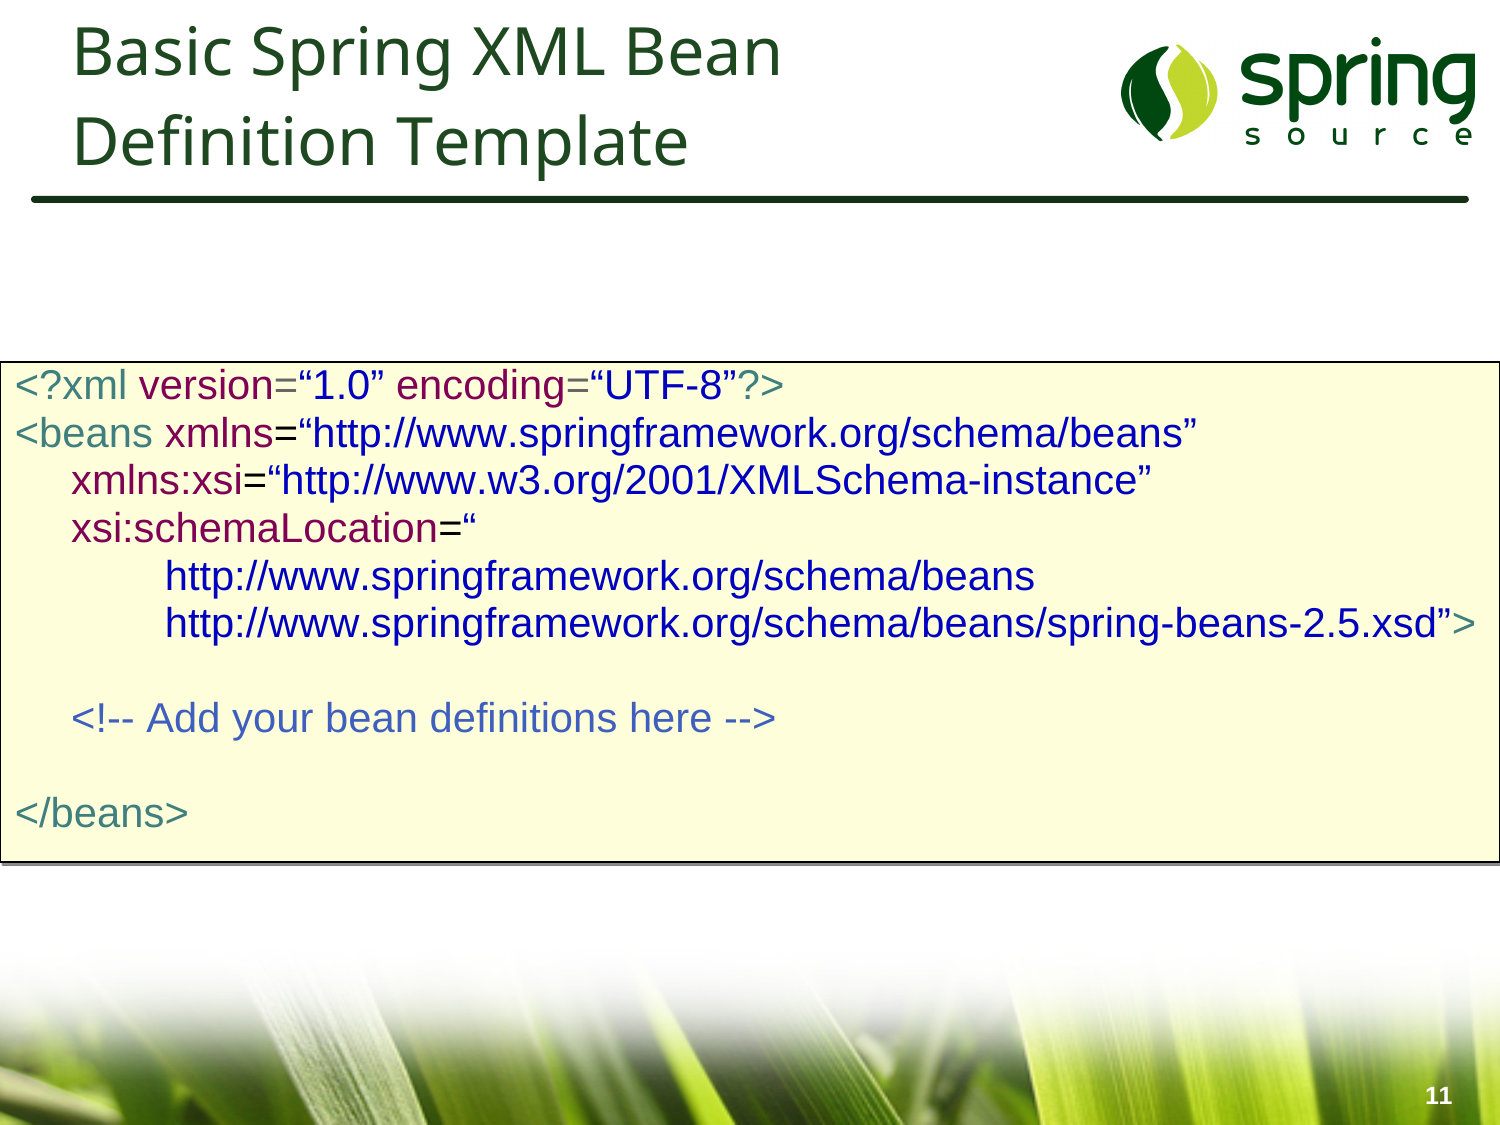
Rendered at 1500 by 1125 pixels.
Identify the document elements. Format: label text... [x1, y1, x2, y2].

picture [1121, 37, 1475, 145]
title Basic Spring XML Bean Definition Template [56, 5, 1089, 184]
picture [0, 944, 1500, 1125]
text_box <?xml version=“1.0” encoding=“UTF-8”?> <beans xmlns=“http://www.springframework.org/schema/beans” xmlns:xsi=“http://www.w3.org/2001/XMLSchema-instance” xsi:schemaLocation=“ http://www.springframework.org/schema/beans http://www.springframework.org/schema/beans/spring-beans-2.5.xsd”> <!-- Add your bean definitions here --> </beans> [0, 362, 1500, 863]
